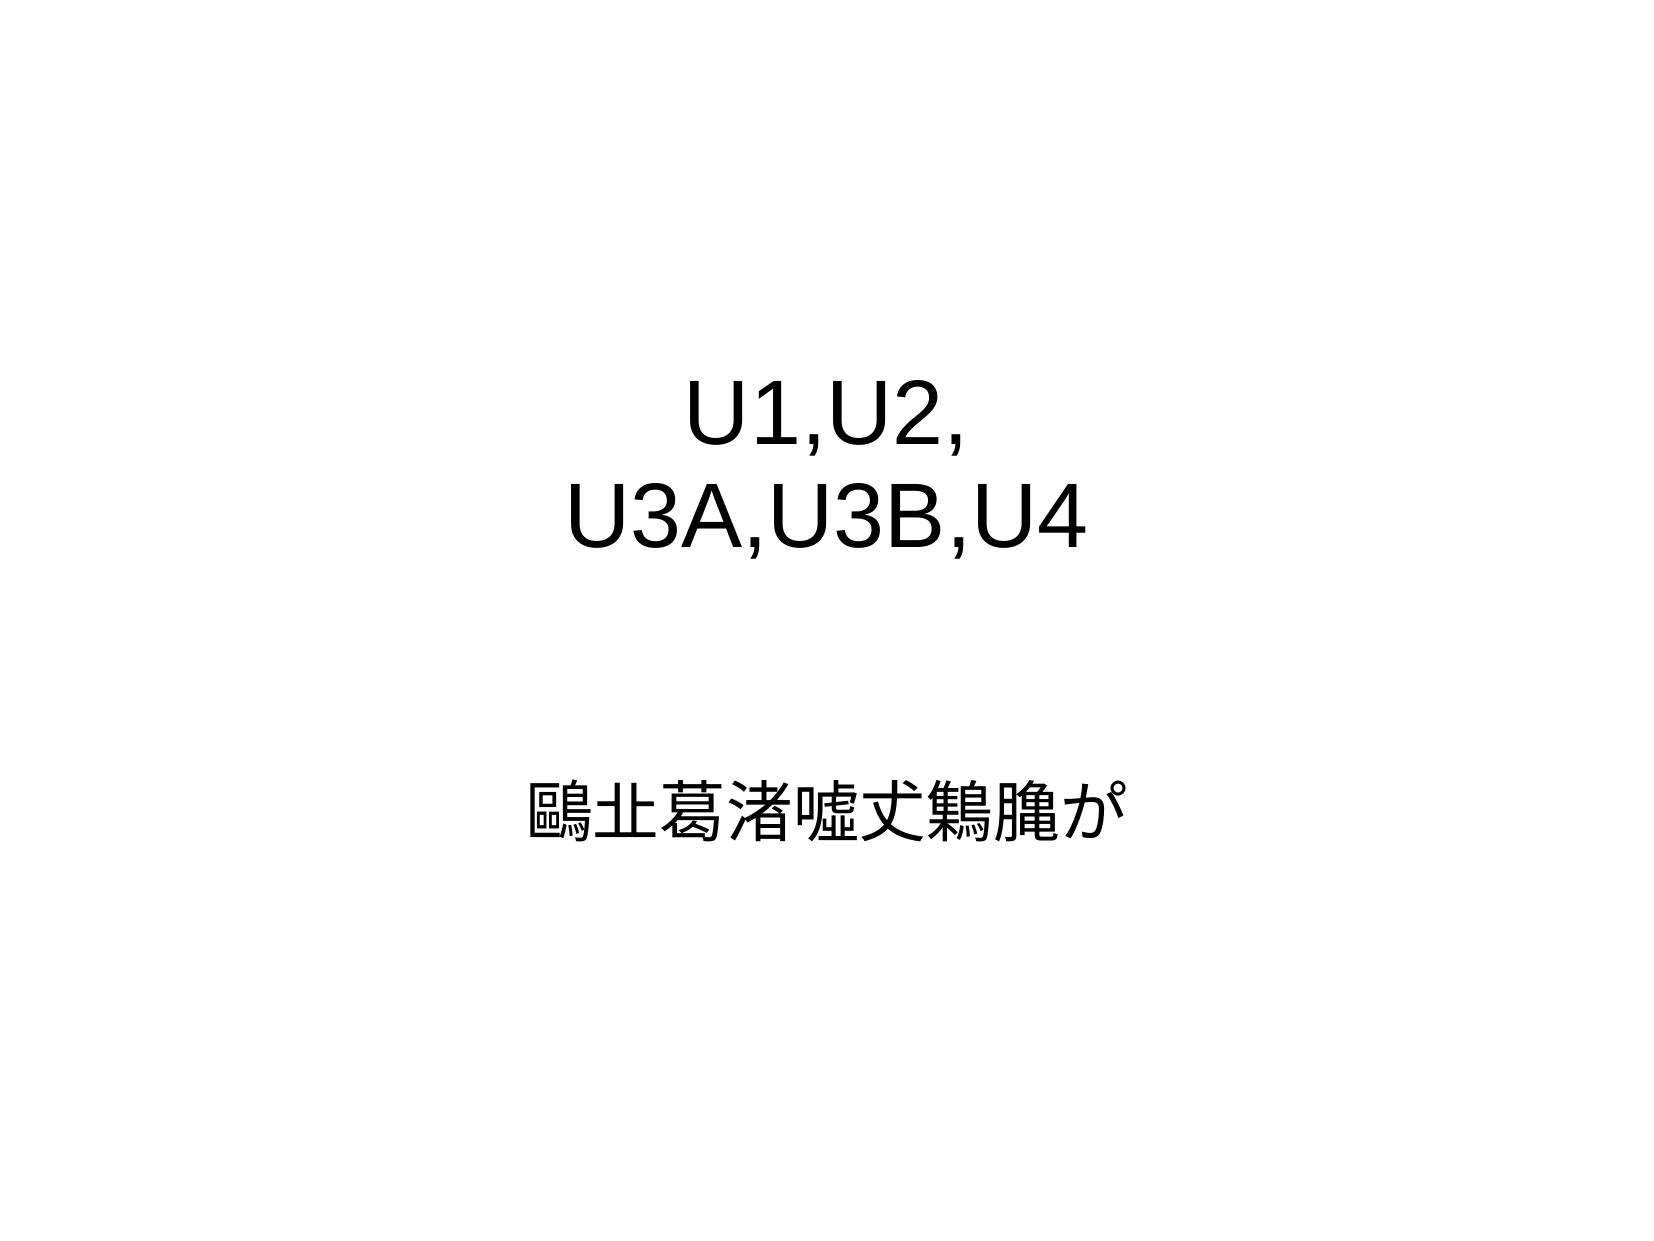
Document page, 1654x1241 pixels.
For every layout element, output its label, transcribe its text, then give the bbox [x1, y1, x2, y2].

subtitle 鷗㐀葛渚噓𠀋𪆐𪚲か゚ [247, 656, 1407, 958]
title U1,U2,​ U3A,U3B,U4 [122, 259, 1531, 670]
